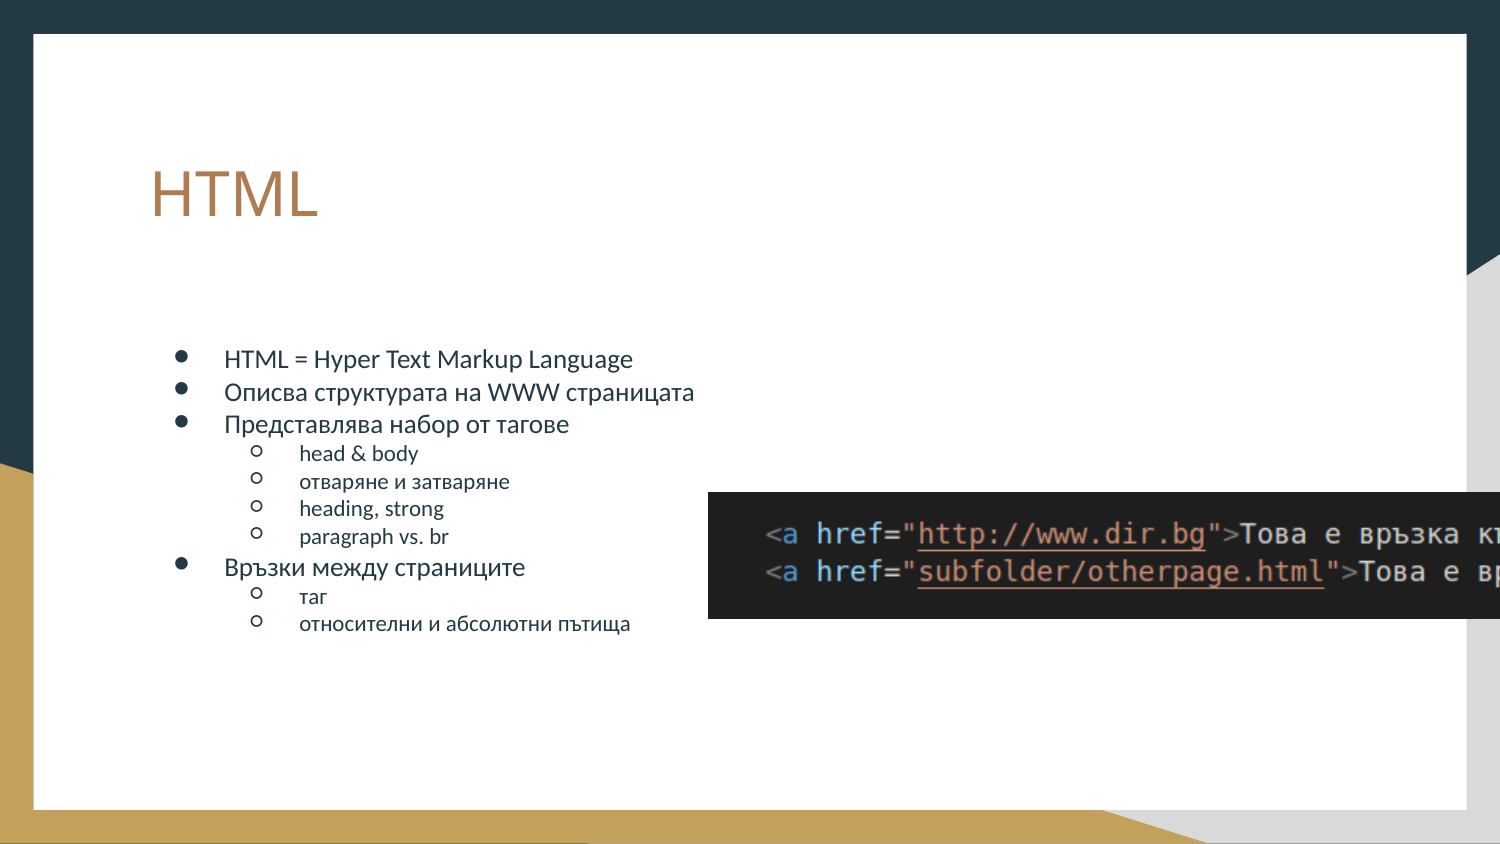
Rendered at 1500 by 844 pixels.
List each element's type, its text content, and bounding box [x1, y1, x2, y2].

list HTML = Hyper Text Markup Language Описва структурата на WWW страницата Представлява набор от тагове head & body отваряне и затваряне heading, strong paragraph vs. br Връзки между страниците таг относителни и абсолютни пътища [134, 326, 1366, 729]
picture [708, 492, 1500, 619]
title HTML [134, 138, 1366, 296]
